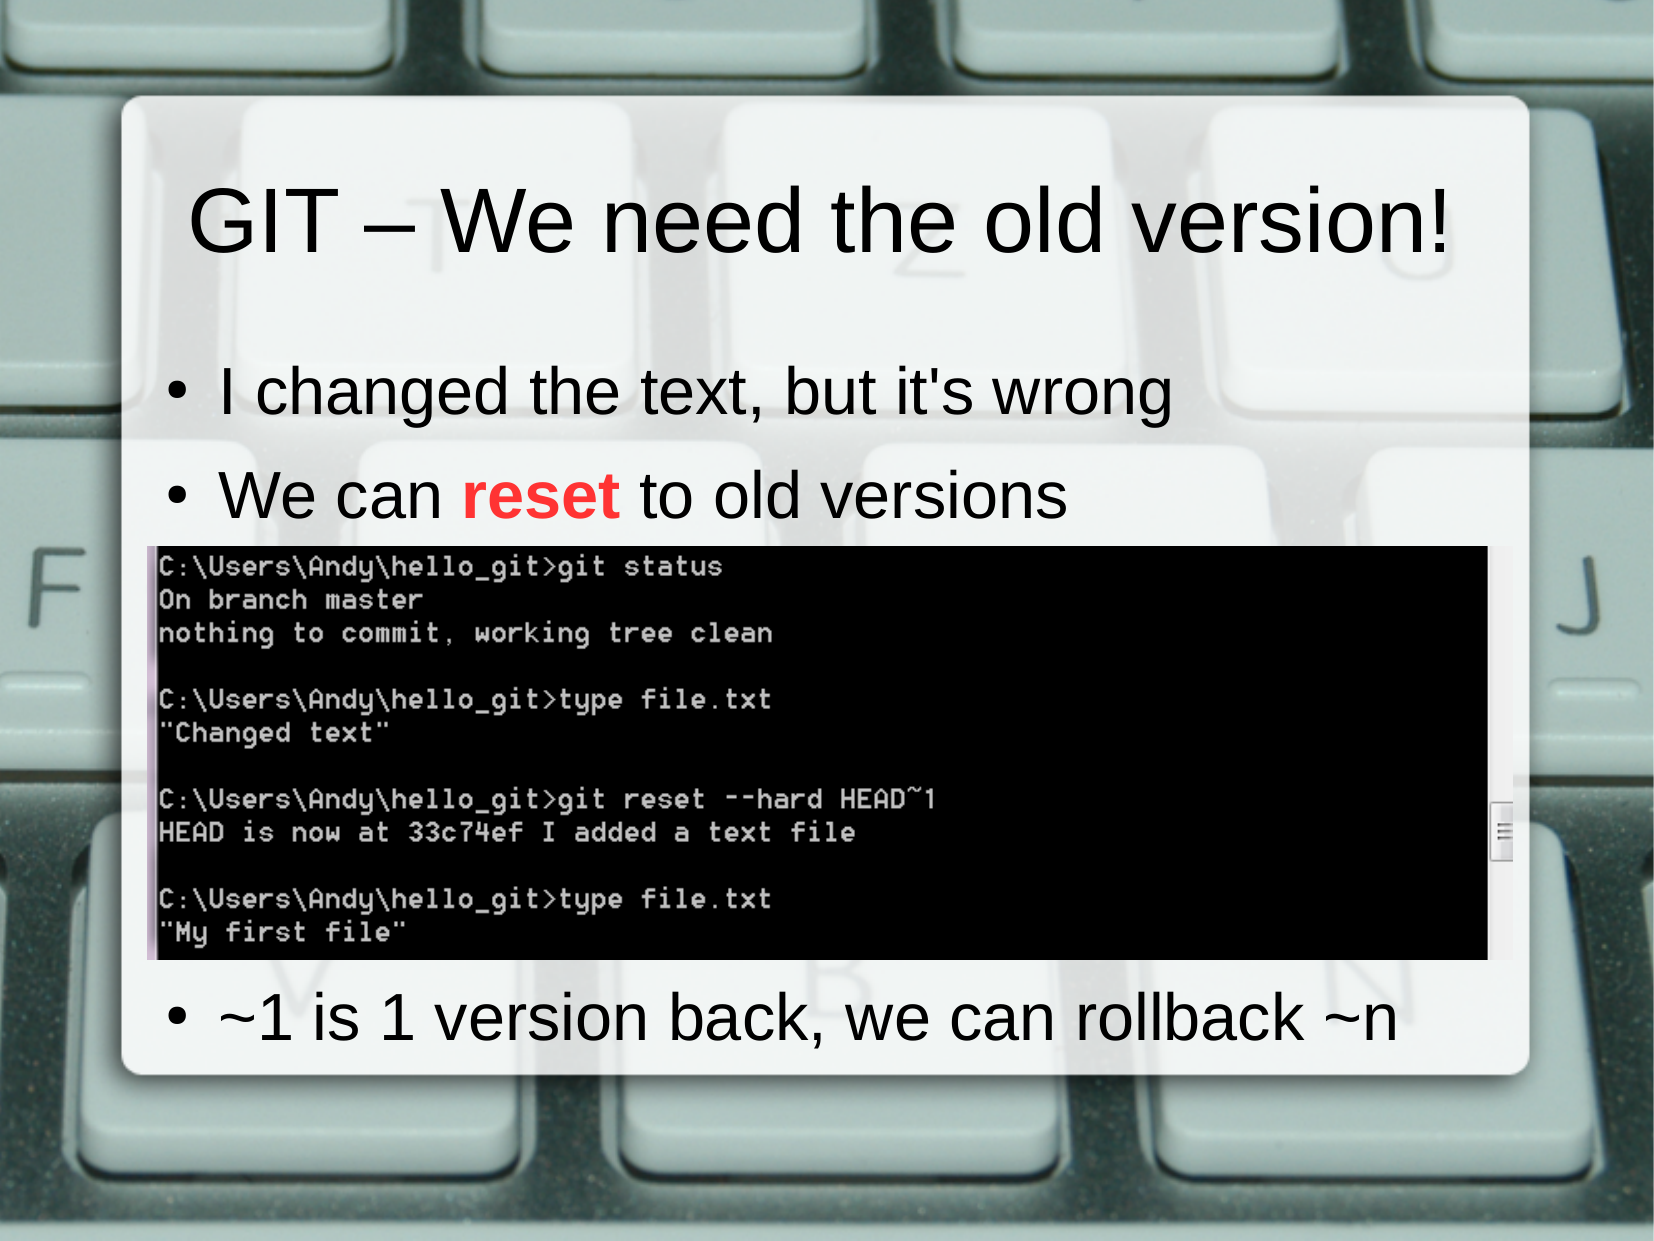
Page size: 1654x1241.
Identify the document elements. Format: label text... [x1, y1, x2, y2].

title GIT – We need the old version! [135, 117, 1506, 325]
list I changed the text, but it's wrong We can reset to old versions ~1 is 1 version back, we can rollback ~n [147, 961, 1506, 1063]
list I changed the text, but it's wrong We can reset to old versions ~1 is 1 version back, we can rollback ~n [147, 354, 1506, 546]
picture [0, 0, 1654, 1241]
